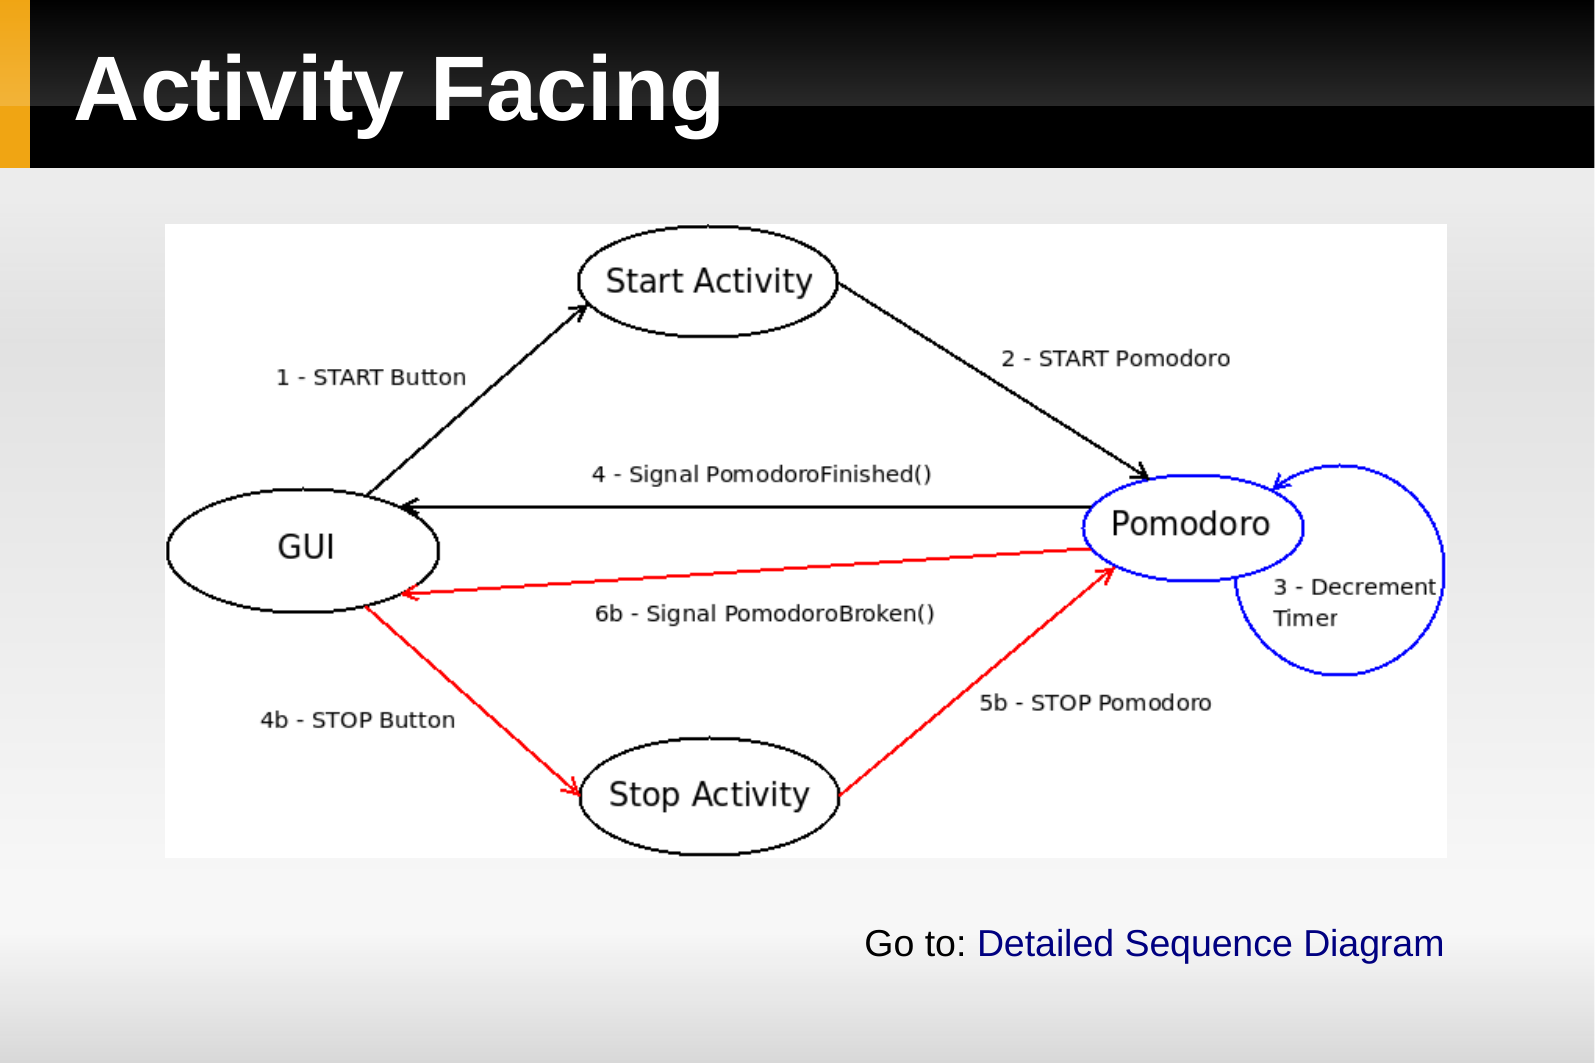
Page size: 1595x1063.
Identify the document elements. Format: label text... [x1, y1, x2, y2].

title Activity Facing [74, 7, 1510, 171]
text_box Go to: Detailed Sequence Diagram [849, 915, 1530, 991]
picture [0, 0, 1595, 1063]
